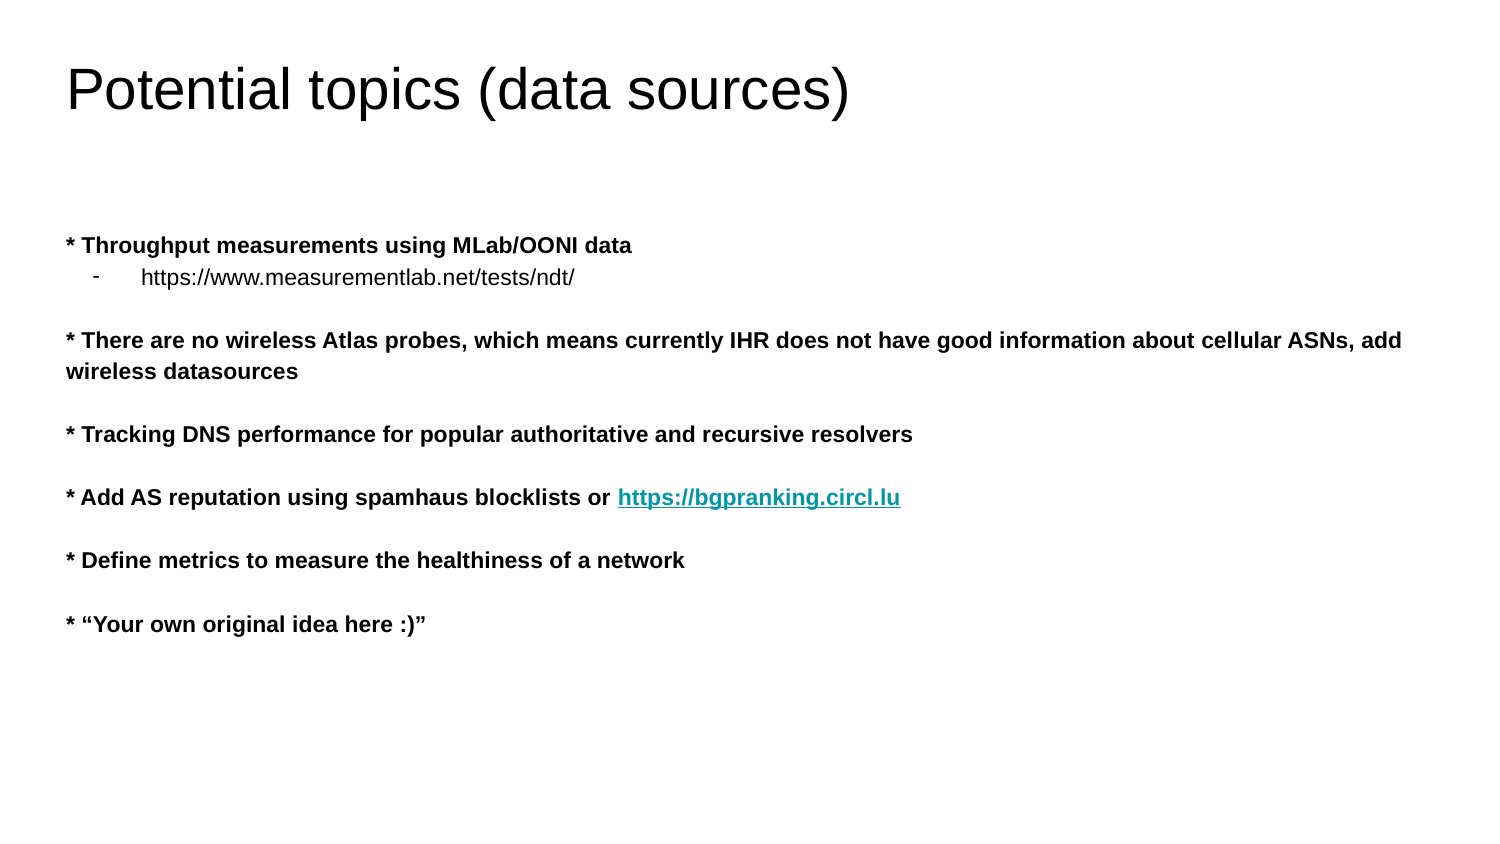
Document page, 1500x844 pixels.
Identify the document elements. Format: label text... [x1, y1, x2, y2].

title Potential topics (data sources) [51, 35, 1449, 130]
list * Throughput measurements using MLab/OONI data https://www.measurementlab.net/tests/ndt/ * There are no wireless Atlas probes, which means currently IHR does not have good information about cellular ASNs, add wireless datasources * Tracking DNS performance for popular authoritative and recursive resolvers * Add AS reputation using spamhaus blocklists or https://bgpranking.circl.lu * Define metrics to measure the healthiness of a network * “Your own original idea here :)” [51, 152, 1449, 823]
